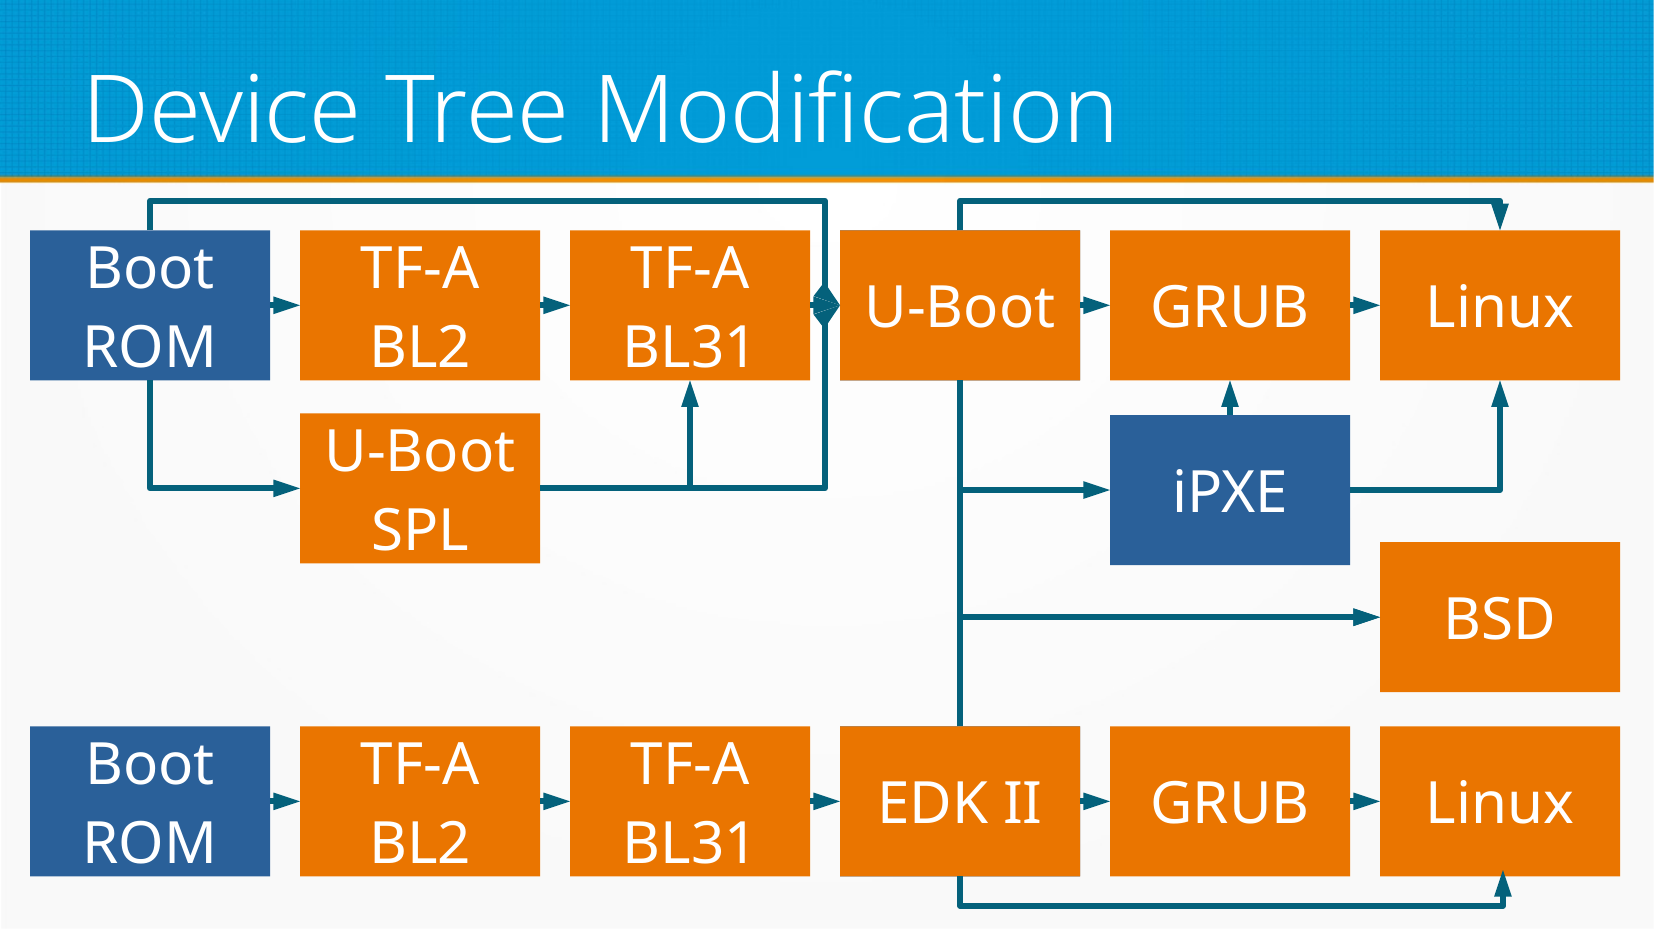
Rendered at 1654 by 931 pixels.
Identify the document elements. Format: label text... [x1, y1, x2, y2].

text_box GRUB [1110, 230, 1351, 381]
text_box iPXE [1110, 415, 1351, 566]
text_box Boot ROM [30, 726, 271, 877]
picture [0, 175, 1654, 931]
text_box TF-A BL31 [570, 726, 811, 877]
text_box BSD [1380, 542, 1621, 693]
text_box Linux [1380, 726, 1621, 877]
title Device Tree Modification [82, 14, 1571, 171]
text_box TF-A BL2 [300, 230, 541, 381]
text_box TF-A BL2 [300, 726, 541, 877]
text_box Boot ROM [30, 230, 271, 381]
text_box Linux [1380, 230, 1621, 381]
text_box U-Boot SPL [300, 413, 541, 564]
text_box TF-A BL31 [570, 230, 811, 381]
text_box U-Boot [840, 230, 1081, 381]
text_box GRUB [1110, 726, 1351, 877]
text_box EDK II [840, 726, 1081, 877]
